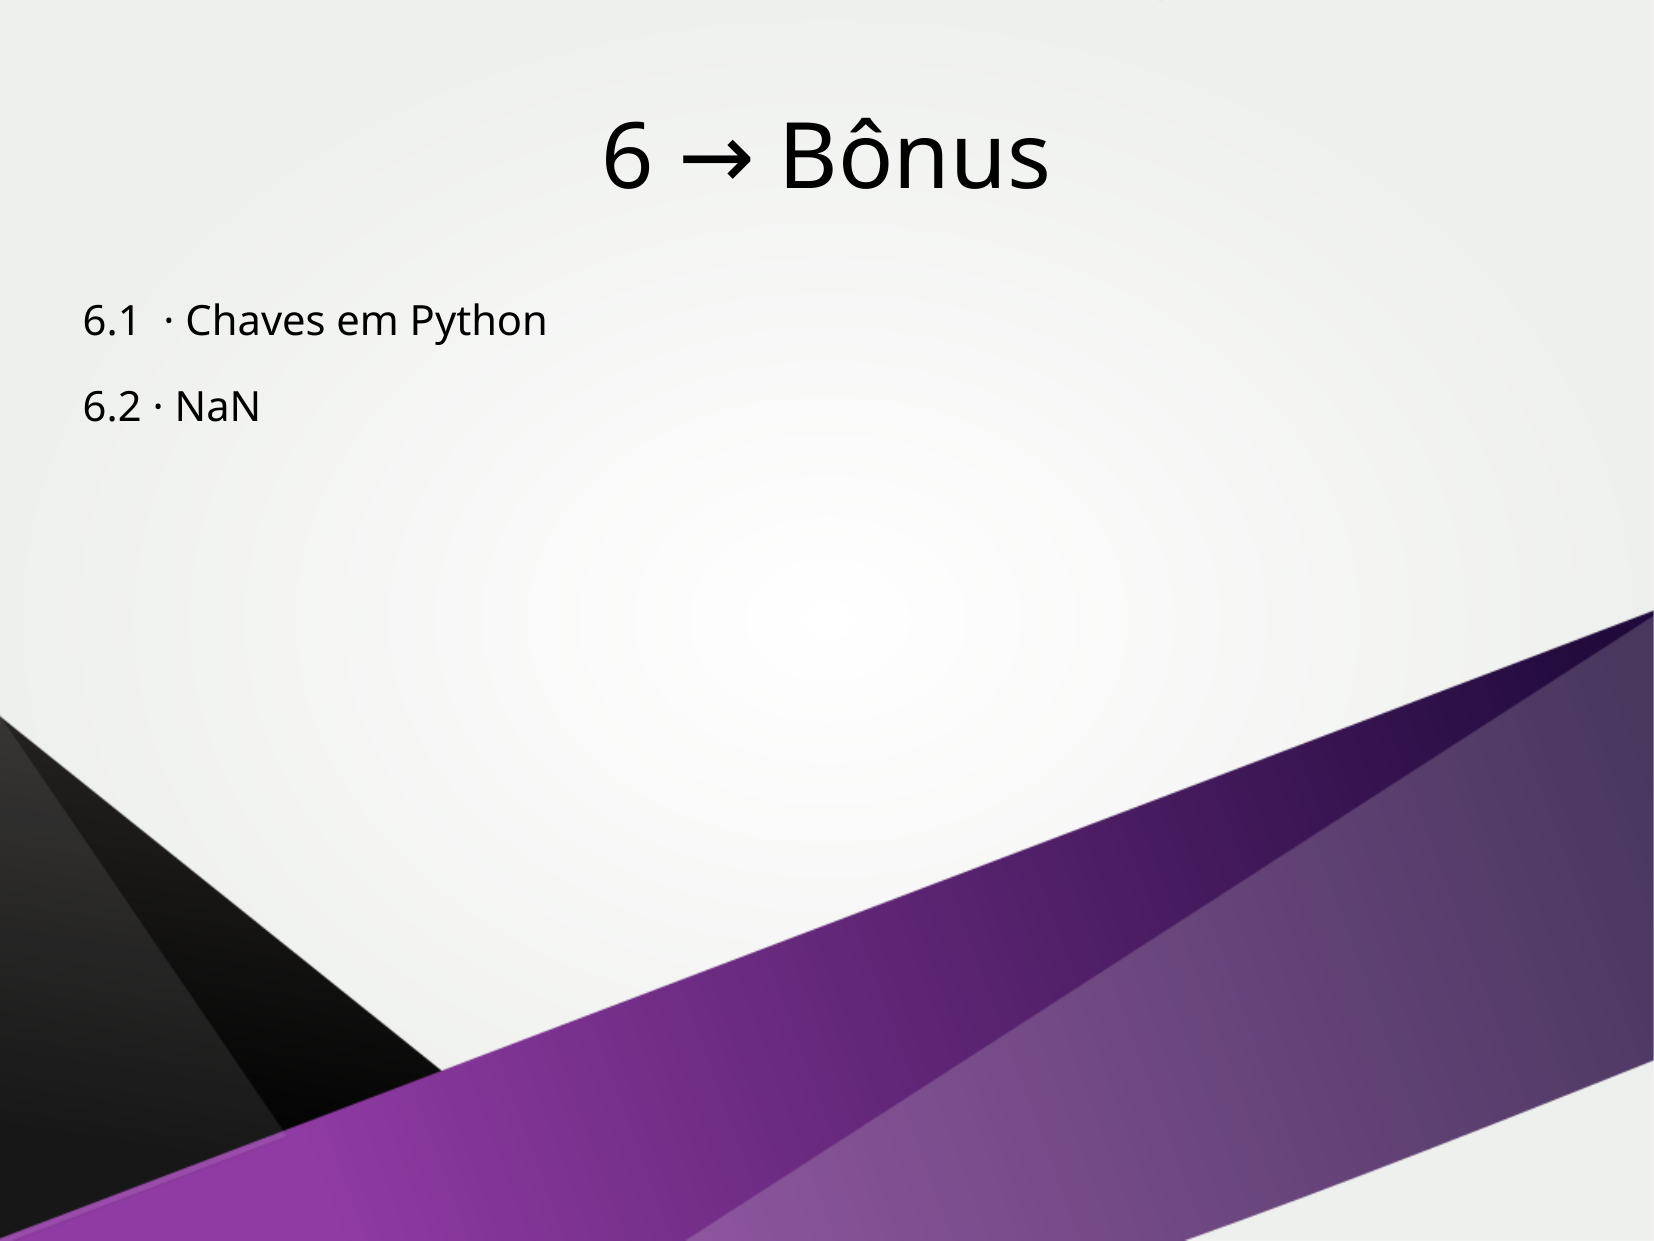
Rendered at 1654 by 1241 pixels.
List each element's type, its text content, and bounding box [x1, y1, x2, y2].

title 6 → Bônus [82, 49, 1571, 257]
list 6.1 · Chaves em Python 6.2 · NaN [82, 290, 1571, 1010]
picture [0, 0, 1654, 1241]
